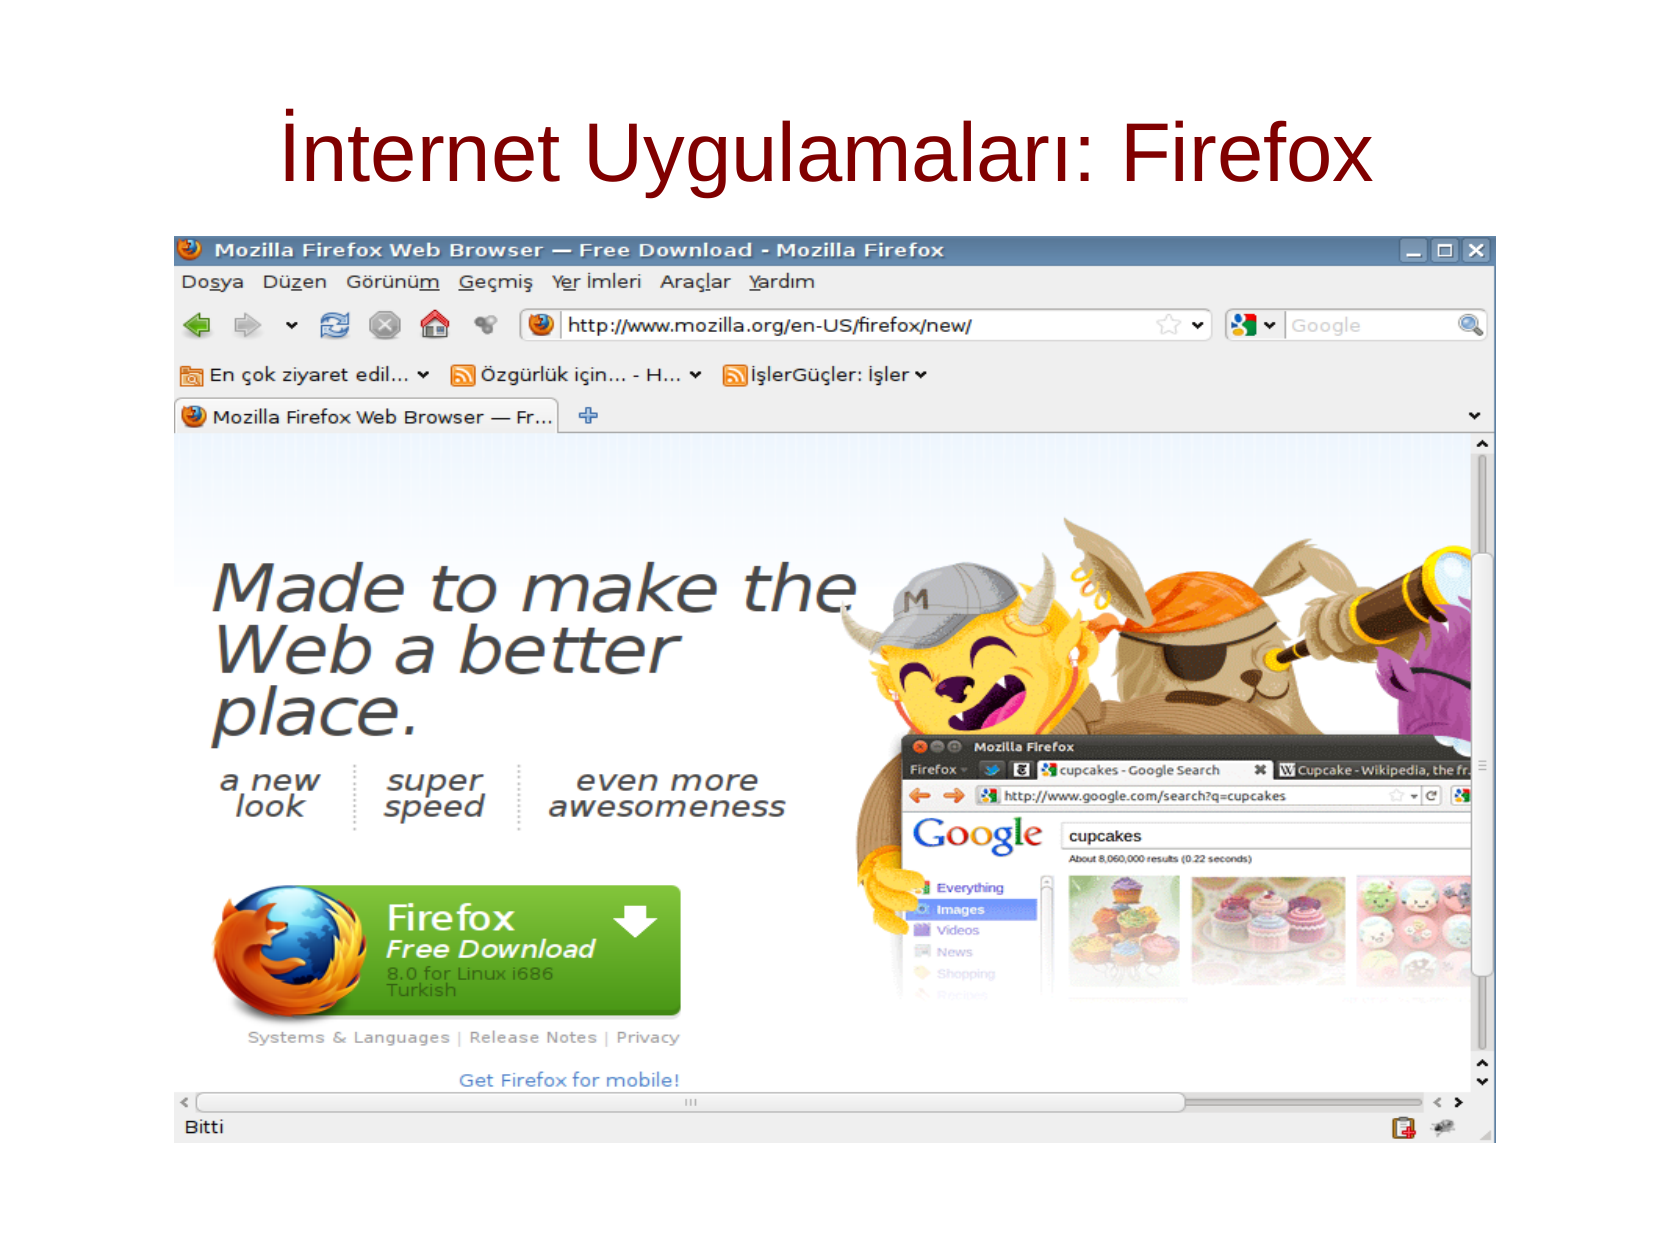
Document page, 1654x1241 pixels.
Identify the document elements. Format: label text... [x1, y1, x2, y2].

picture [174, 236, 1496, 1143]
title İnternet Uygulamaları: Firefox [82, 49, 1571, 257]
